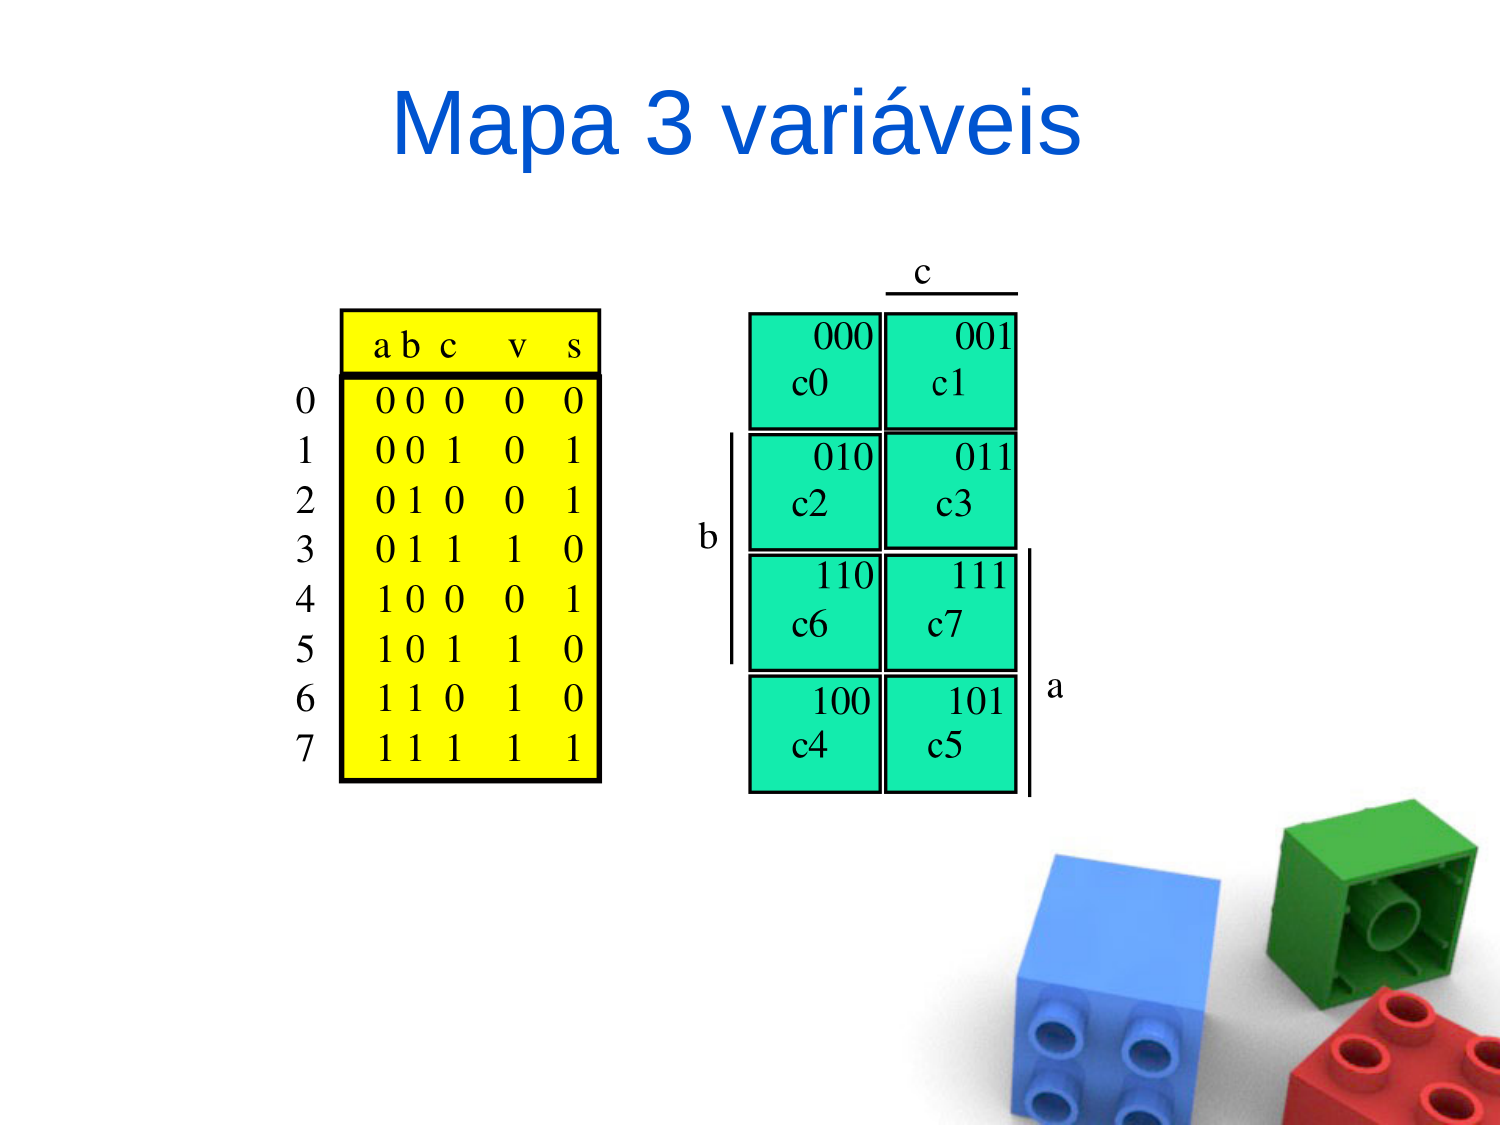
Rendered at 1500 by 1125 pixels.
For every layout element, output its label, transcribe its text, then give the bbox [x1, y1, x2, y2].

picture [249, 187, 1500, 1125]
title Mapa 3 variáveis [112, 0, 1388, 248]
